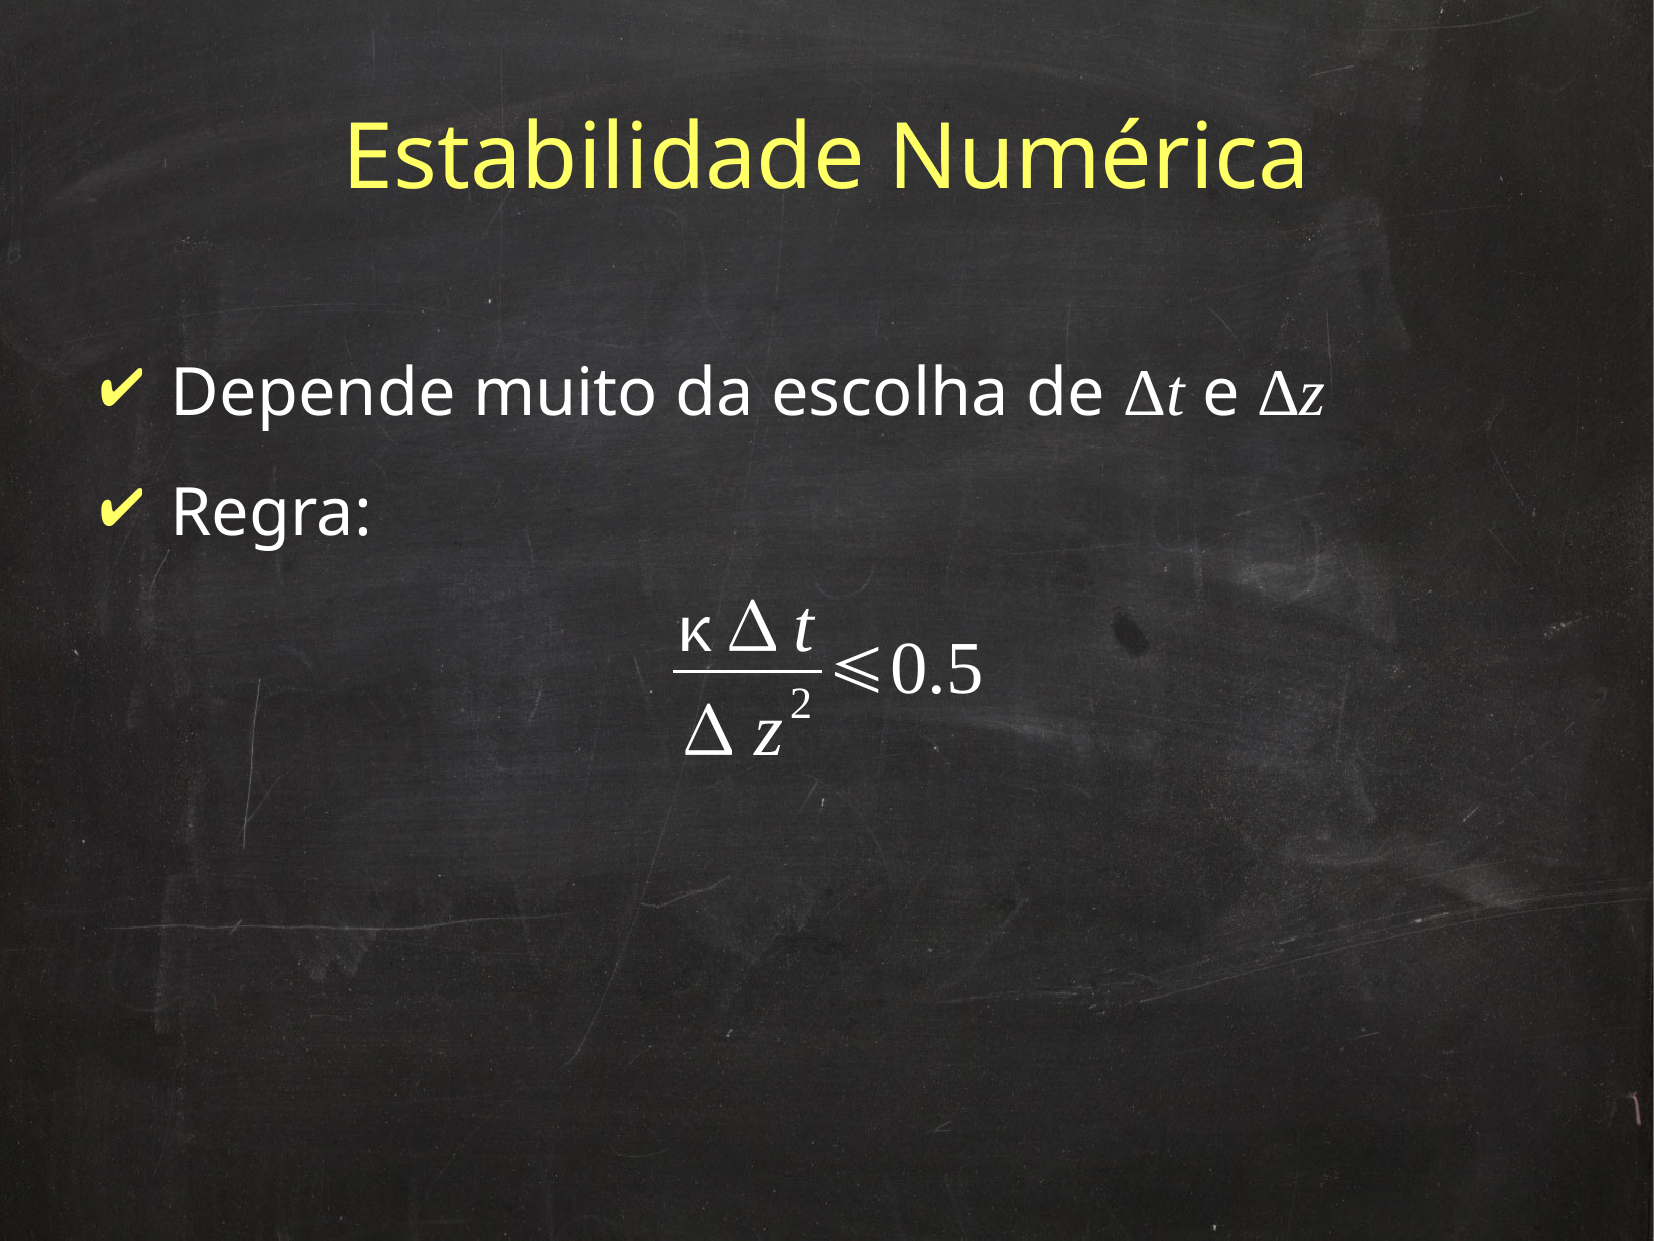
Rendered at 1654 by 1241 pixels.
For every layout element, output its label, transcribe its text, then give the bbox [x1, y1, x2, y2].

title Estabilidade Numérica [82, 56, 1571, 250]
chart [663, 583, 991, 772]
picture [0, 0, 1654, 1241]
list Depende muito da escolha de Δt e Δz Regra: [82, 343, 1571, 1163]
